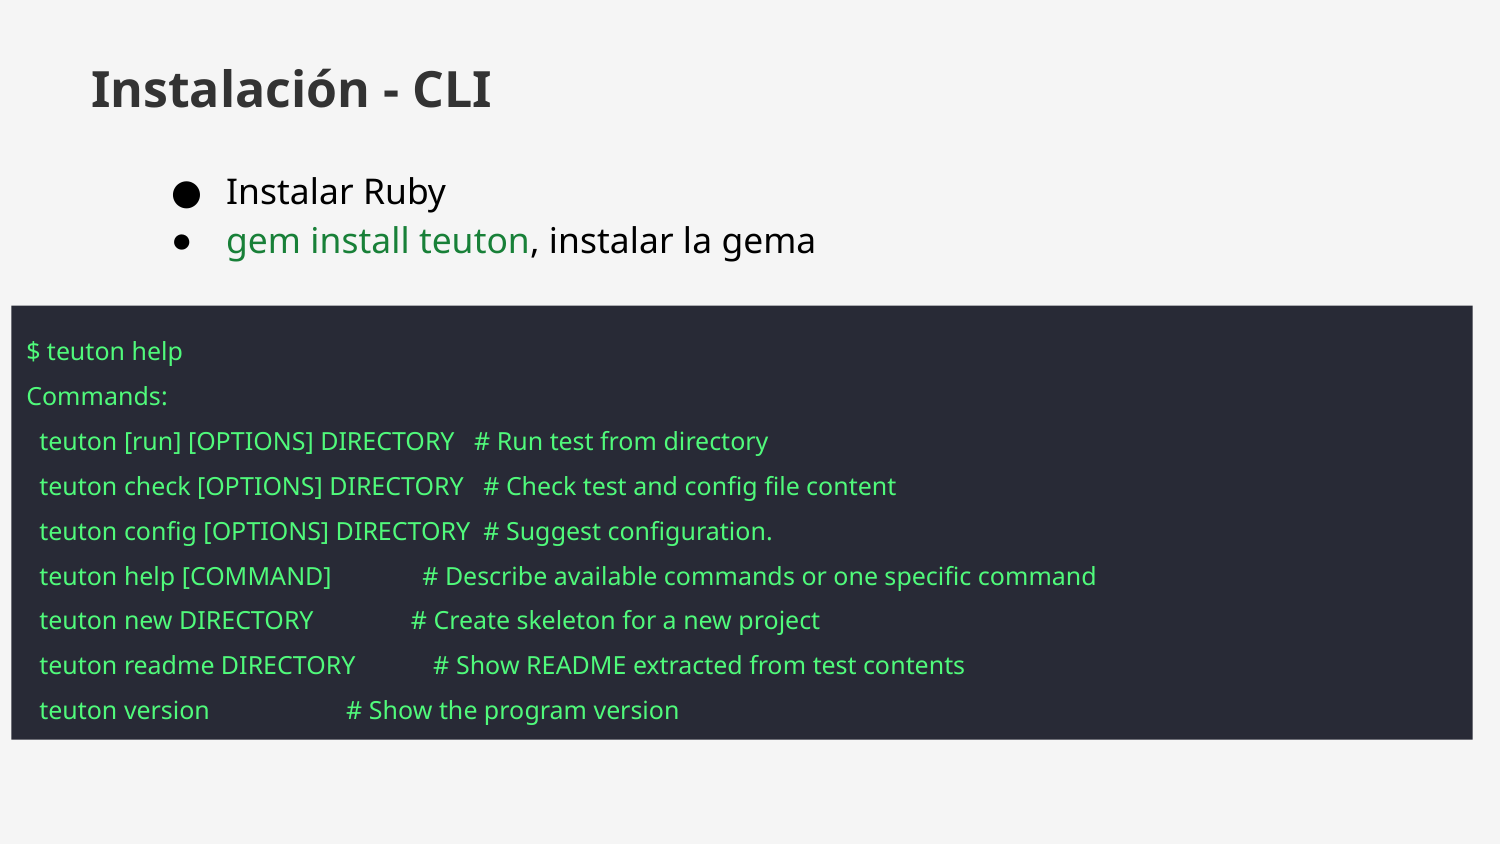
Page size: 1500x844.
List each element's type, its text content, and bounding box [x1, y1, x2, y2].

text_box $ teuton help Commands: teuton [run] [OPTIONS] DIRECTORY # Run test from directory teuton check [OPTIONS] DIRECTORY # Check test and config file content teuton config [OPTIONS] DIRECTORY # Suggest configuration. teuton help [COMMAND] # Describe available commands or one specific command teuton new DIRECTORY # Create skeleton for a new project teuton readme DIRECTORY # Show README extracted from test contents teuton version # Show the program version [11, 305, 1473, 740]
text_box Instalación - CLI [91, 57, 1409, 130]
text_box Instalar Ruby gem install teuton, instalar la gema [136, 148, 1211, 288]
